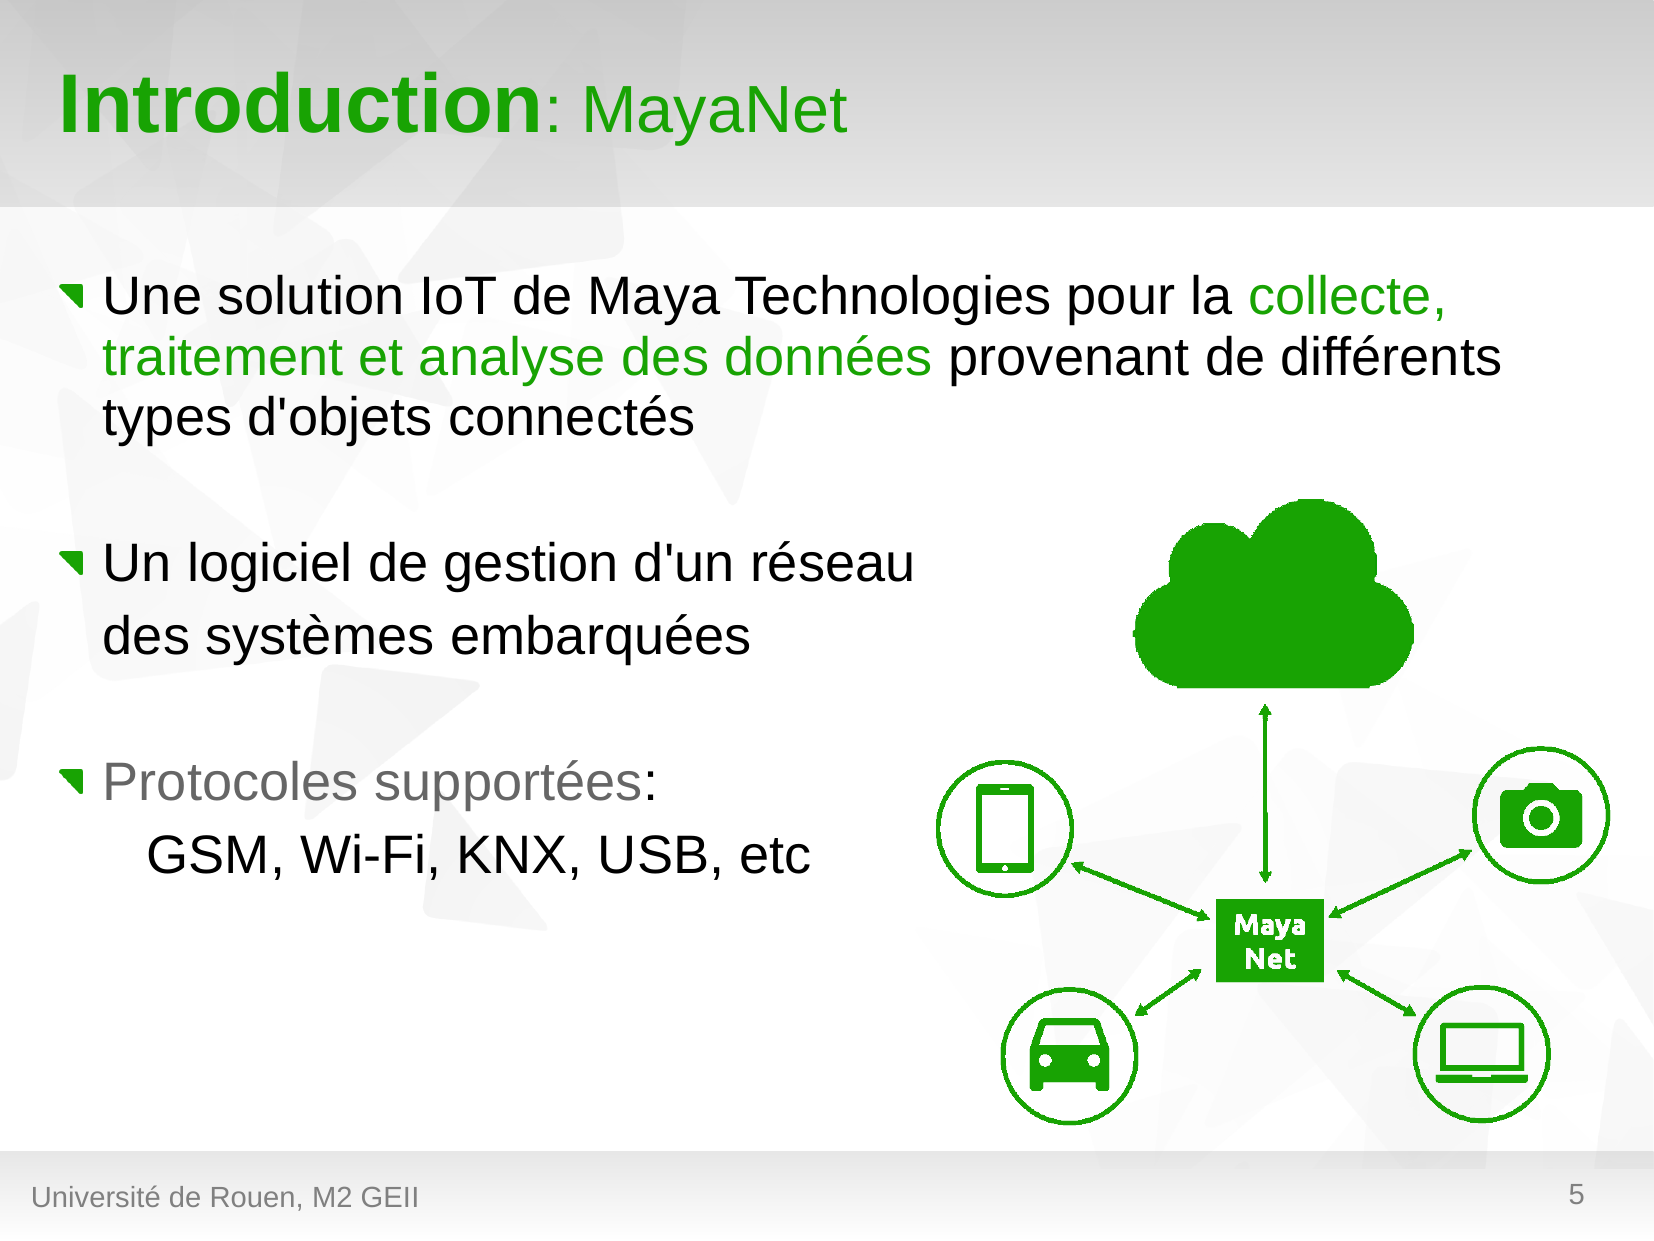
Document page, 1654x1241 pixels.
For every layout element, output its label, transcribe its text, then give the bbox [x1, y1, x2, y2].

picture [915, 476, 1654, 1169]
title Introduction: MayaNet [59, 29, 1595, 178]
list Une solution IoT de Maya Technologies pour la collecte, traitement et analyse des données provenant de différents types d'objets connectés Un logiciel de gestion d'un réseau des systèmes embarquées Protocoles supportées: GSM, Wi-Fi, KNX, USB, etc [59, 265, 1595, 986]
picture [0, 0, 783, 931]
